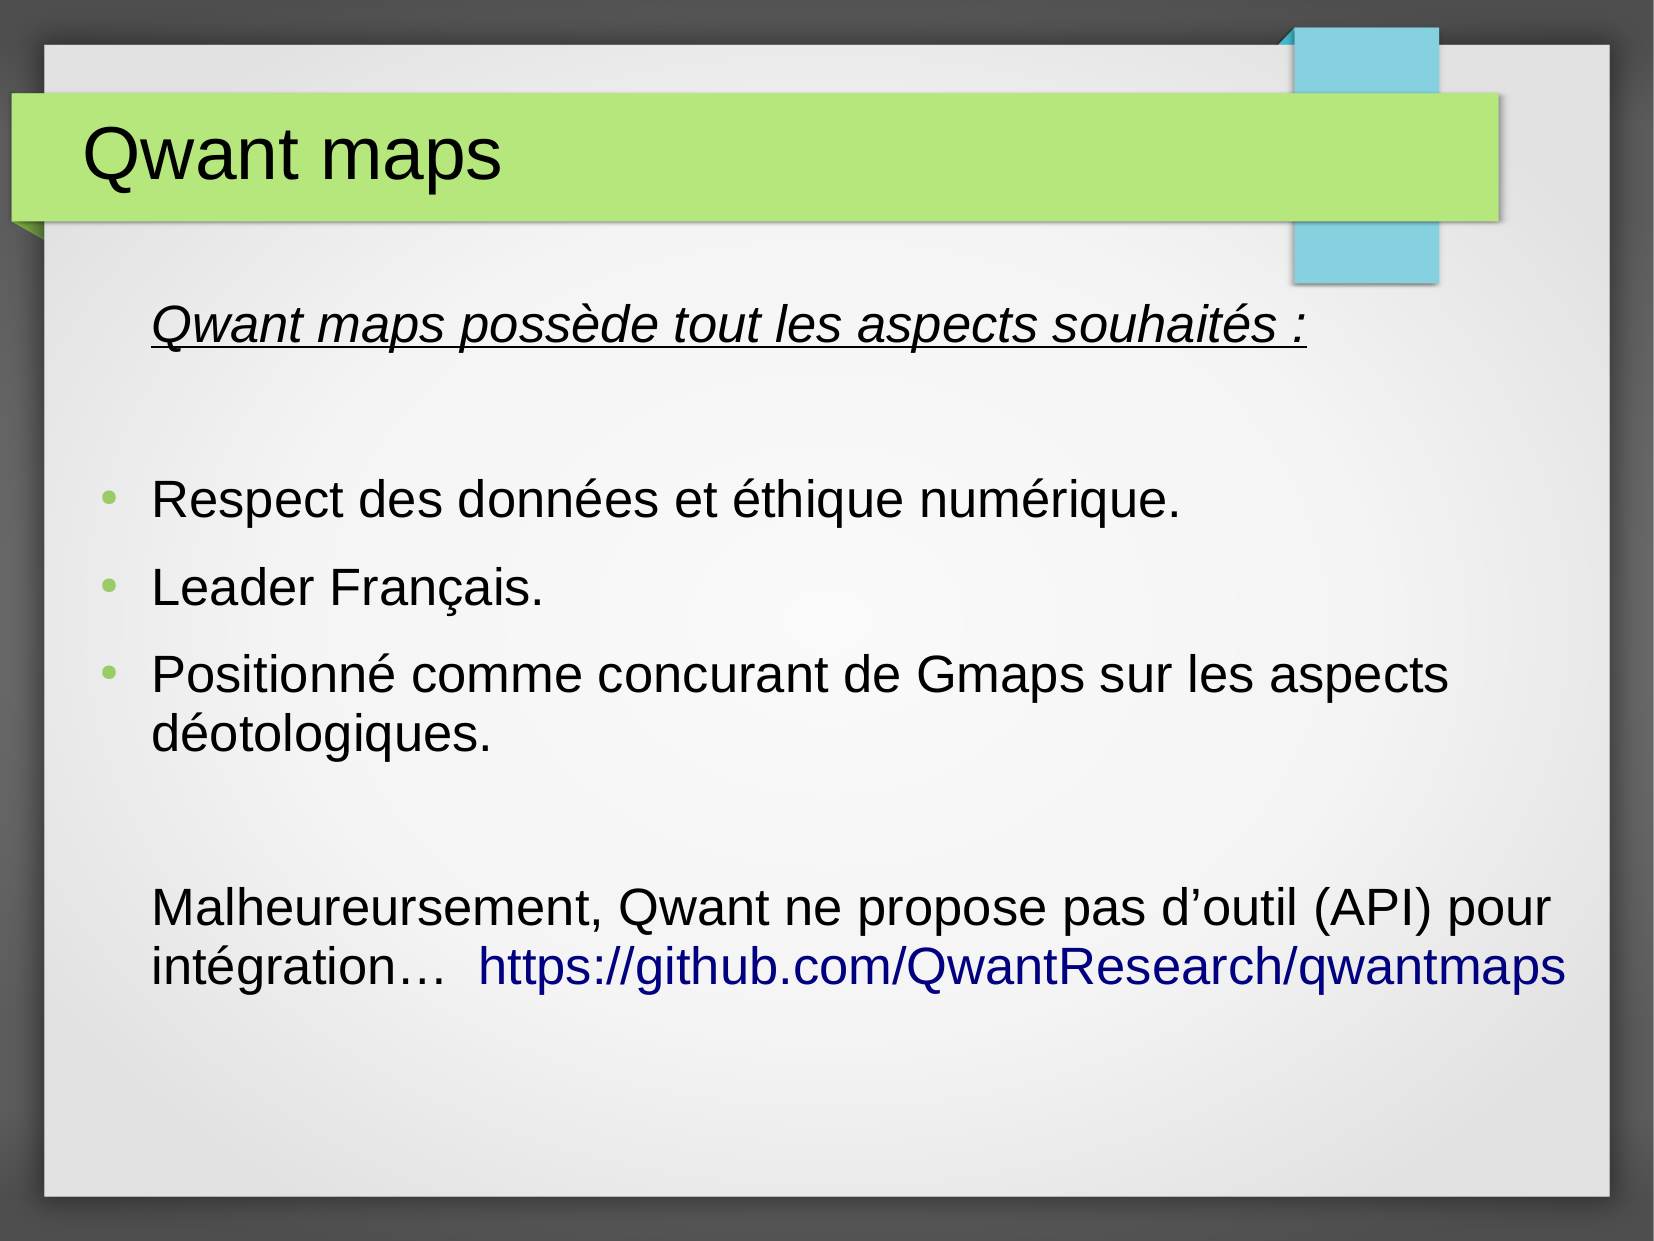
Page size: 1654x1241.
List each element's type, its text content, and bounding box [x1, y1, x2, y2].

title Qwant maps [82, 94, 1264, 213]
list Qwant maps possède tout les aspects souhaités : Respect des données et éthique numérique. Leader Français. Positionné comme concurant de Gmaps sur les aspects déotologiques. Malheureursement, Qwant ne propose pas d’outil (API) pour intégration… https://github.com/QwantResearch/qwantmaps [82, 295, 1571, 1015]
picture [0, 0, 1654, 1241]
